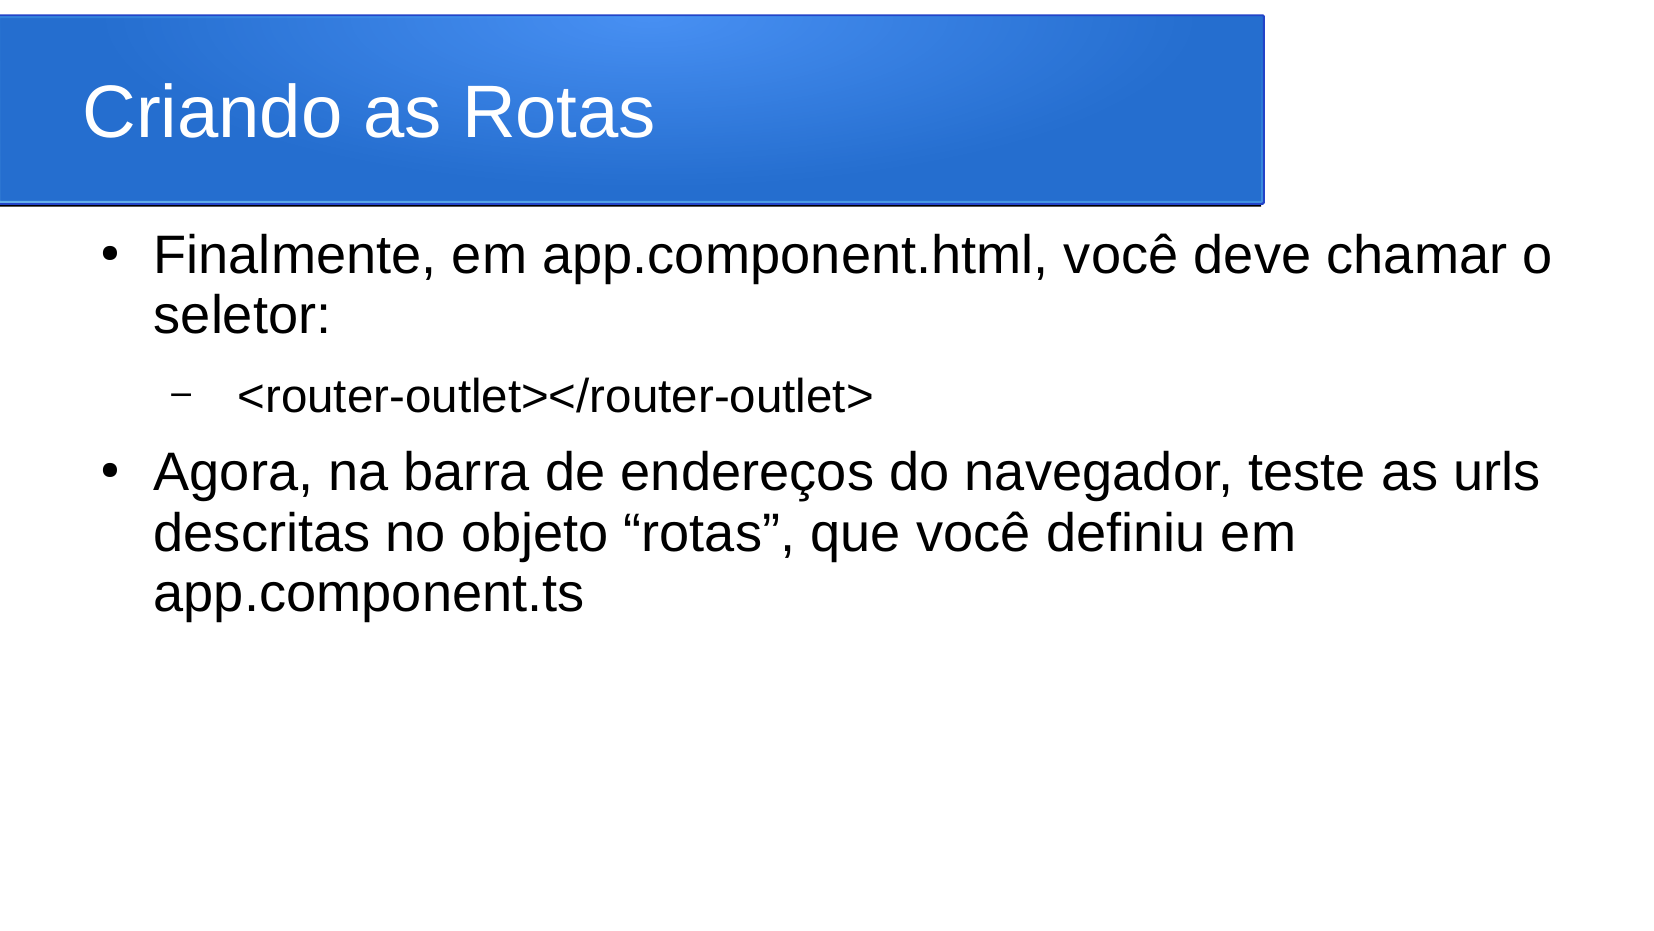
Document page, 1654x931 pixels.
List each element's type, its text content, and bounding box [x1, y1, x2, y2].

list Finalmente, em app.component.html, você deve chamar o seletor: <router-outlet></router-outlet> Agora, na barra de endereços do navegador, teste as urls descritas no objeto “rotas”, que você definiu em app.component.ts [82, 224, 1571, 764]
title Criando as Rotas [82, 35, 1235, 189]
